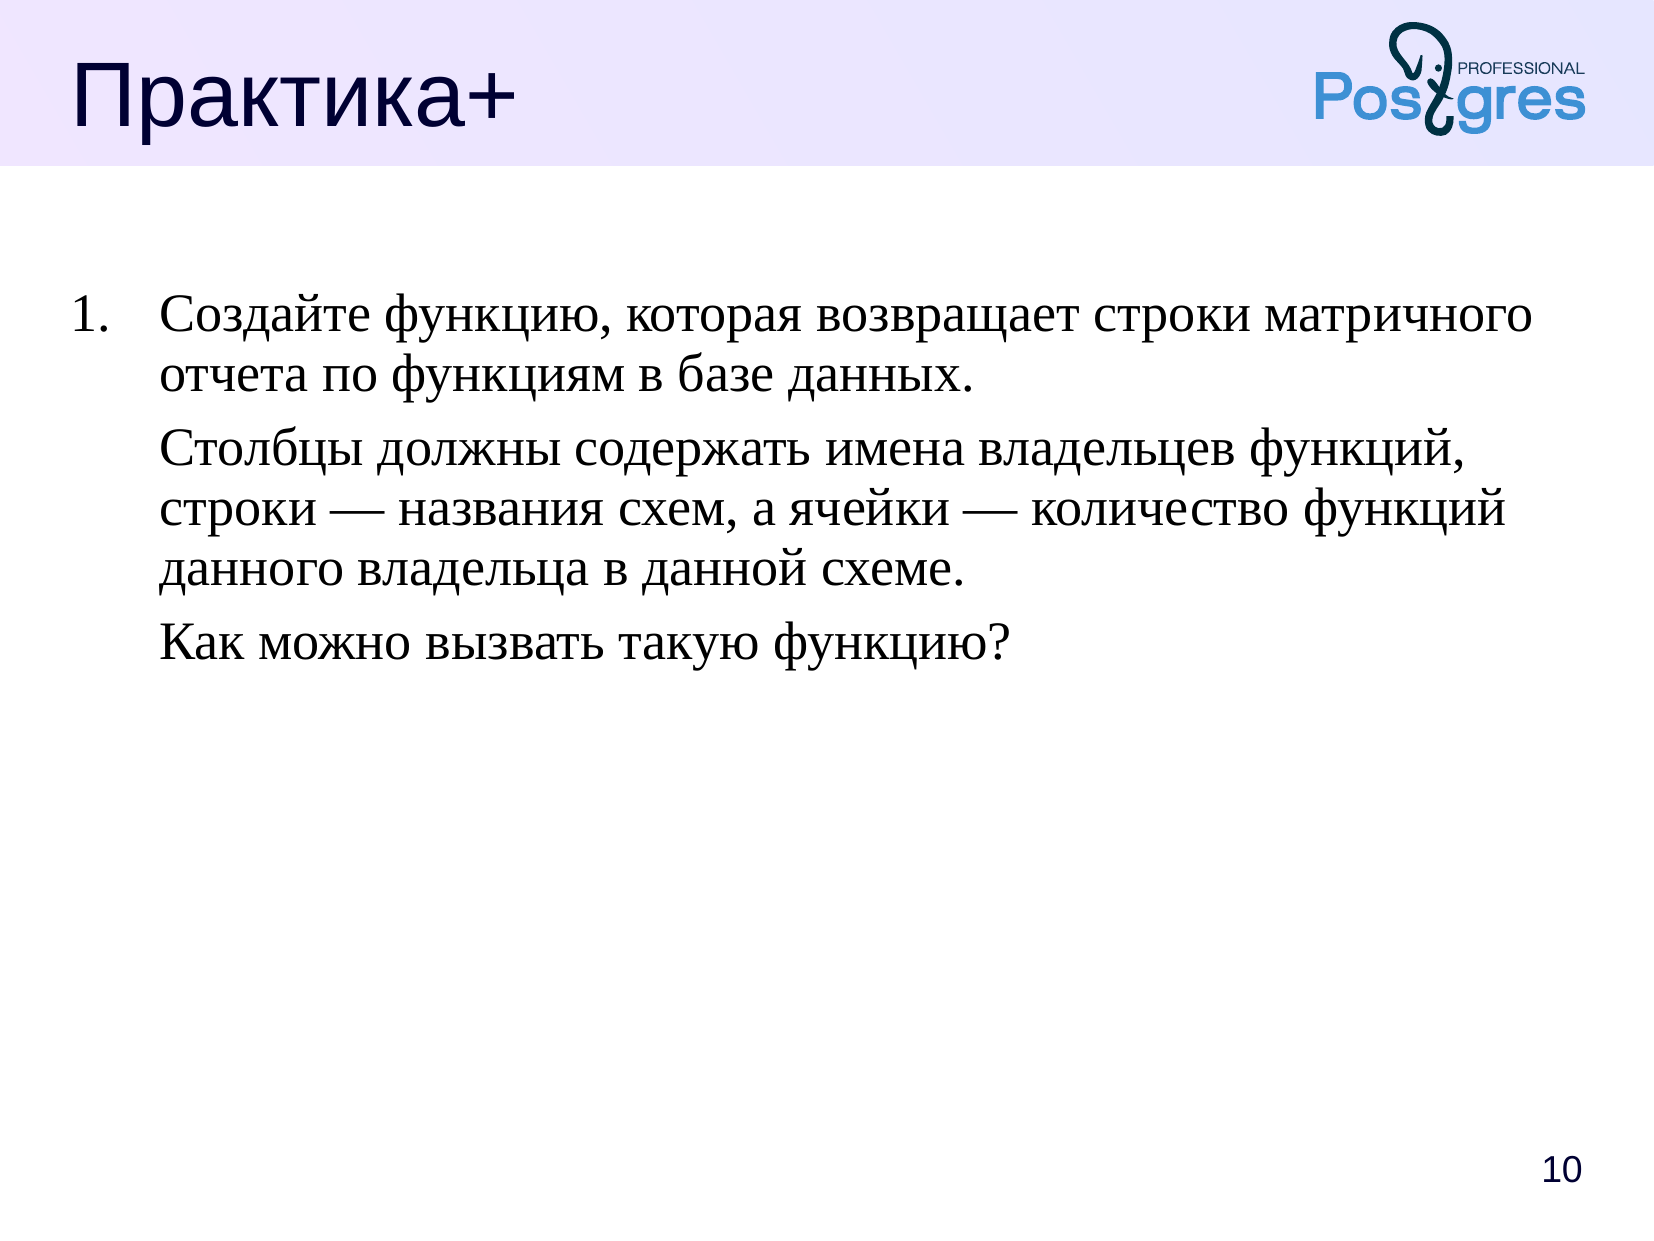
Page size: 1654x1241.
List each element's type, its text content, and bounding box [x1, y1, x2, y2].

list Создайте функцию, которая возвращает строки матричного отчета по функциям в базе данных. Столбцы должны содержать имена владельцев функций, строки — названия схем, а ячейки — количество функций данного владельца в данной схеме. Как можно вызвать такую функцию? [70, 283, 1583, 1134]
title Практика+ [70, 43, 1241, 147]
